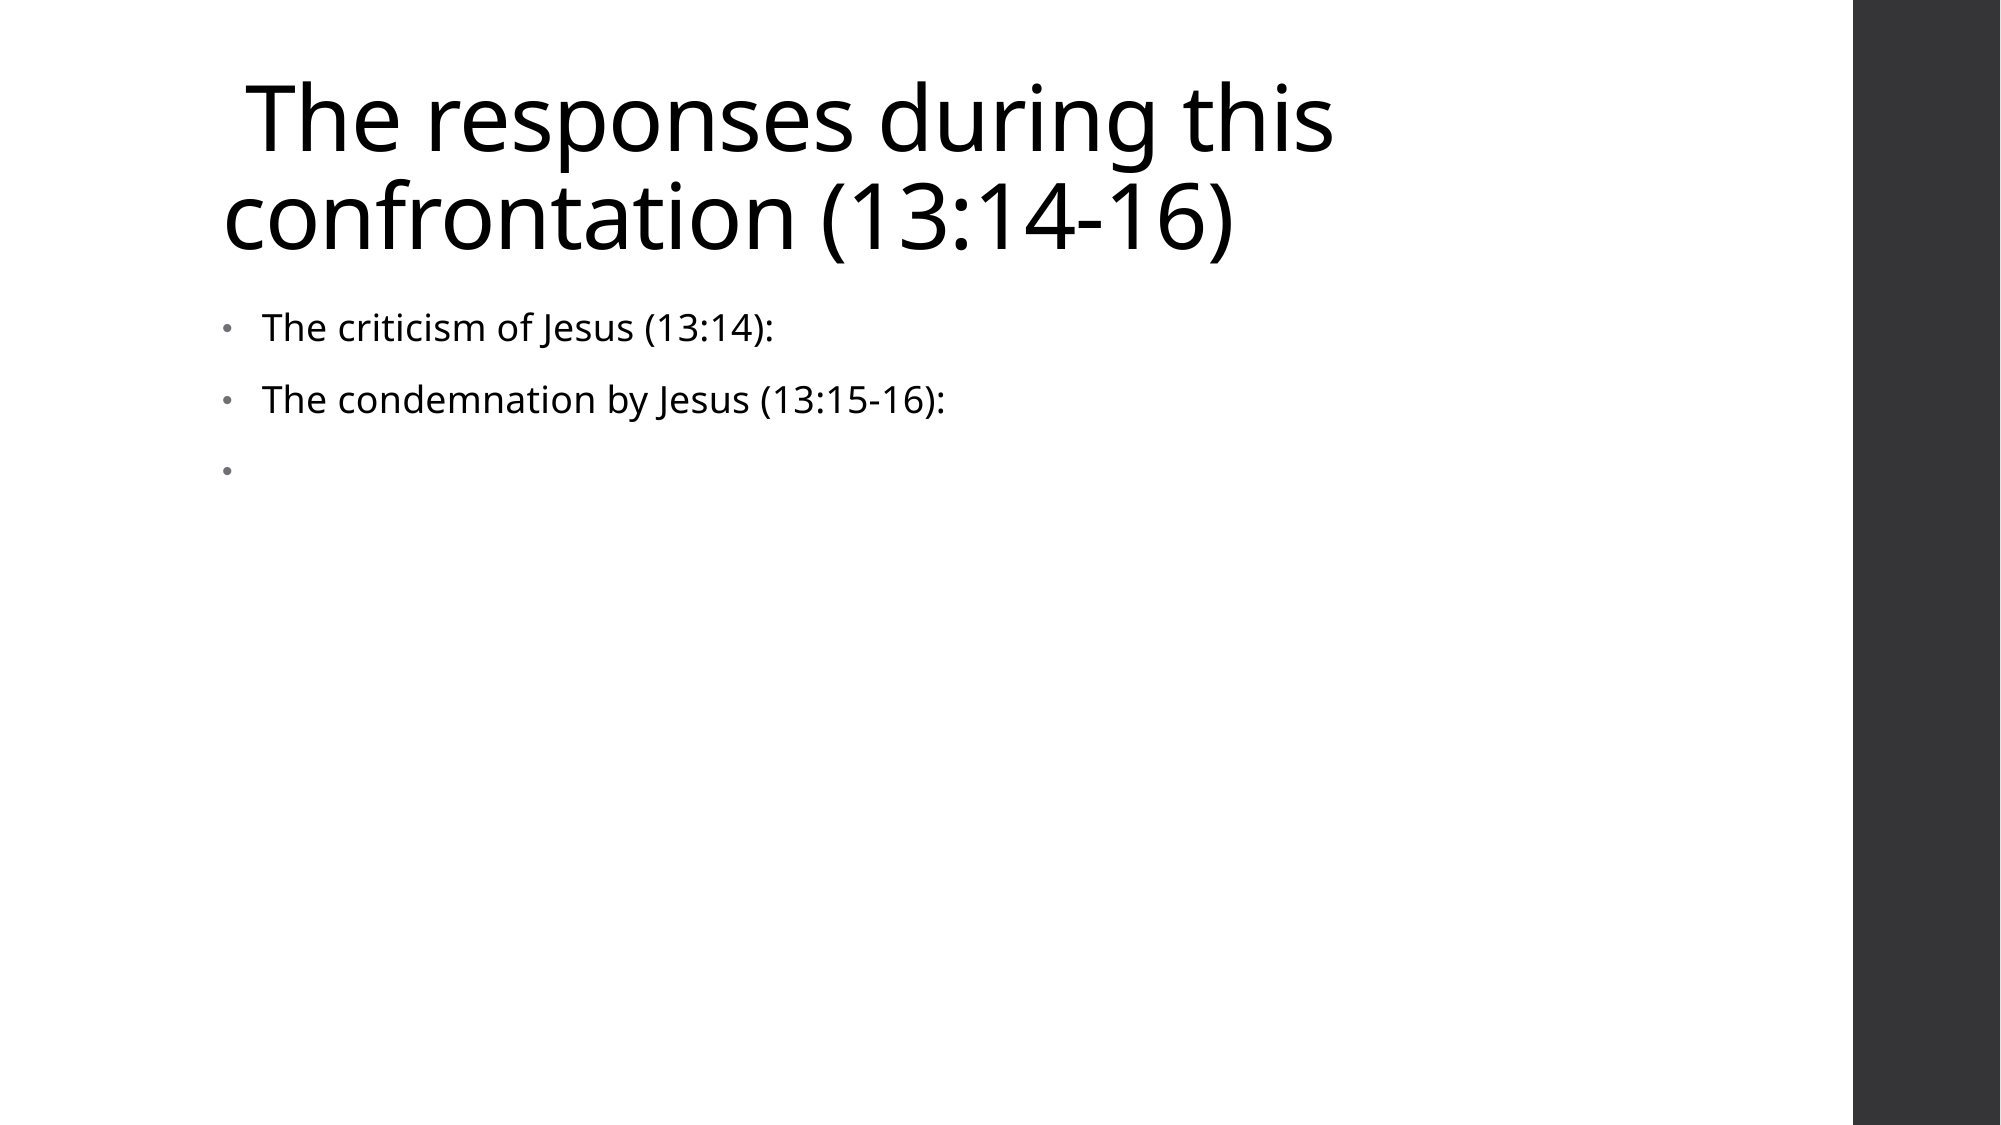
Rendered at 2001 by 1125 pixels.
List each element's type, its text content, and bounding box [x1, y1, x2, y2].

list The criticism of Jesus (13:14): The condemnation by Jesus (13:15-16): [206, 299, 1617, 1014]
title The responses during this confrontation (13:14-16) [206, 60, 1797, 278]
